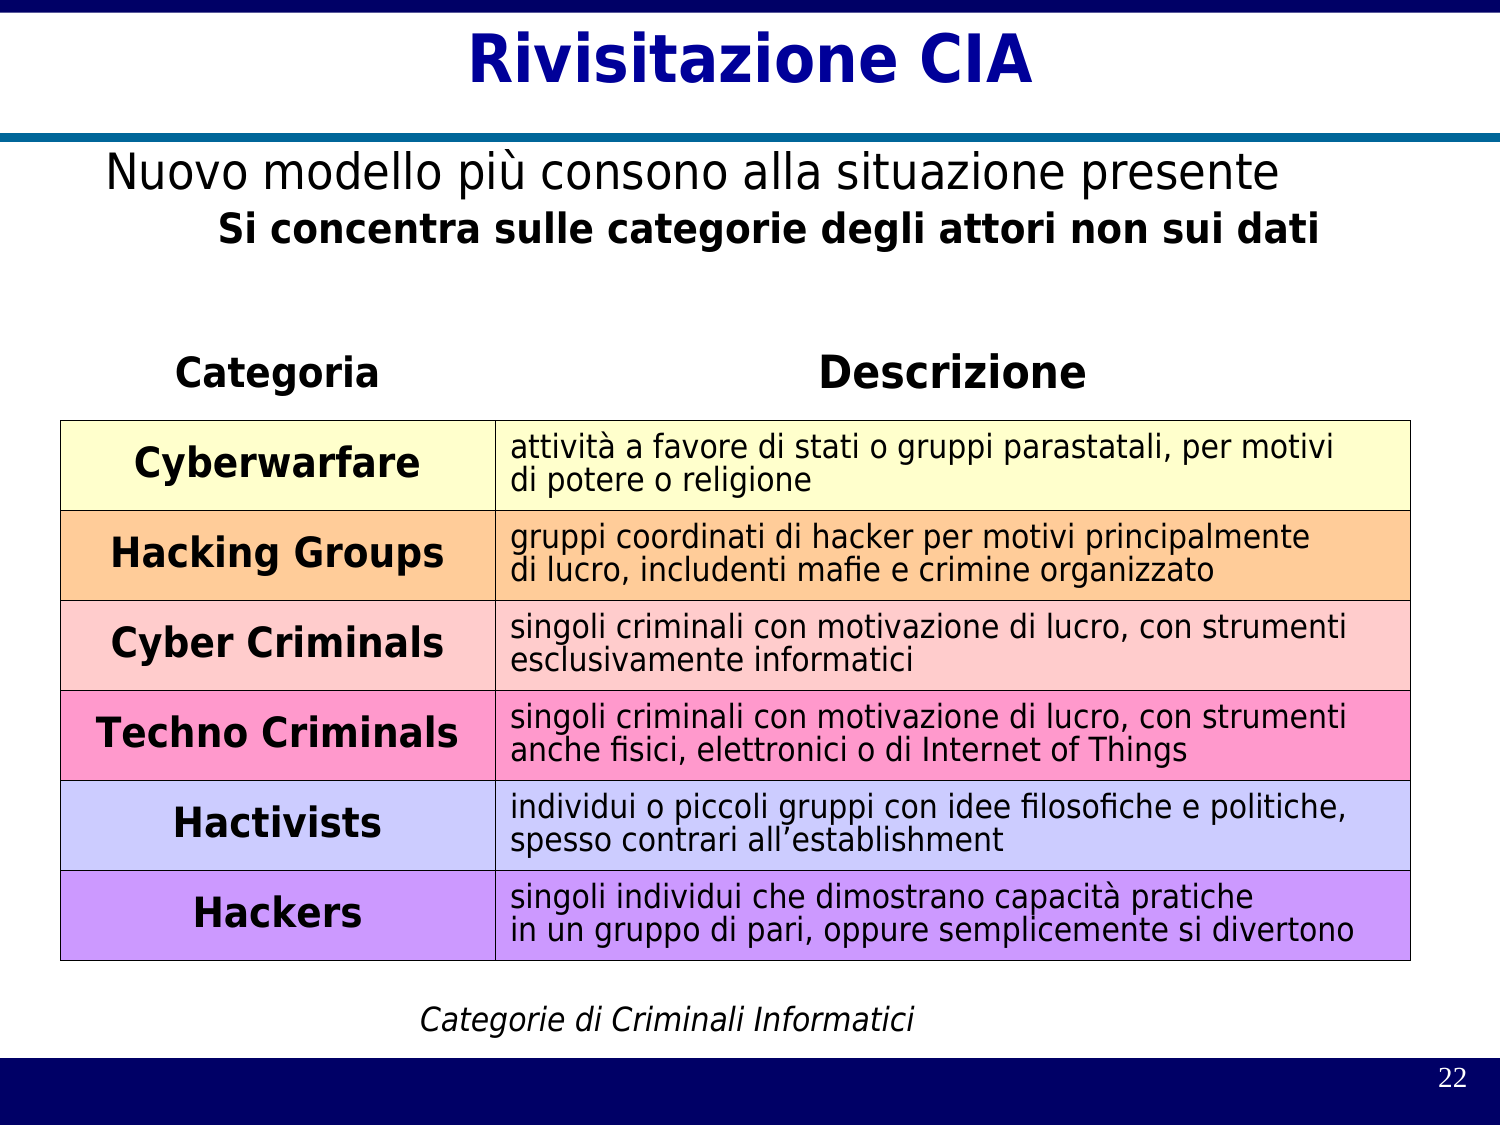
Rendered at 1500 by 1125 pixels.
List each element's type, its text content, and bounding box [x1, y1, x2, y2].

text_box Categorie di Criminali Informatici [420, 1005, 916, 1044]
list Nuovo modello più consono alla situazione presente Si concentra sulle categorie degli attori non sui dati [30, 149, 1471, 480]
text_box Categoria [60, 329, 495, 421]
text_box Hackers [60, 871, 495, 961]
text_box Hactivists [60, 780, 495, 871]
text_box attività a favore di stati o gruppi parastatali, per motivi di potere o religione [495, 421, 1411, 510]
text_box singoli individui che dimostrano capacità pratiche in un gruppo di pari, oppure semplicemente si divertono [495, 870, 1411, 961]
text_box Techno Criminals [60, 691, 495, 780]
text_box individui o piccoli gruppi con idee filosofiche e politiche, spesso contrari all’establishment [495, 780, 1411, 870]
text_box Cyberwarfare [60, 421, 495, 511]
text_box Hacking Groups [60, 511, 495, 601]
text_box gruppi coordinati di hacker per motivi principalmente di lucro, includenti mafie e crimine organizzato [495, 510, 1411, 600]
text_box singoli criminali con motivazione di lucro, con strumenti esclusivamente informatici [495, 600, 1411, 690]
text_box Cyber Criminals [60, 601, 495, 691]
text_box Descrizione [495, 329, 1411, 421]
title Rivisitazione CIA [30, 0, 1471, 126]
text_box singoli criminali con motivazione di lucro, con strumenti anche fisici, elettronici o di Internet of Things [495, 690, 1411, 780]
